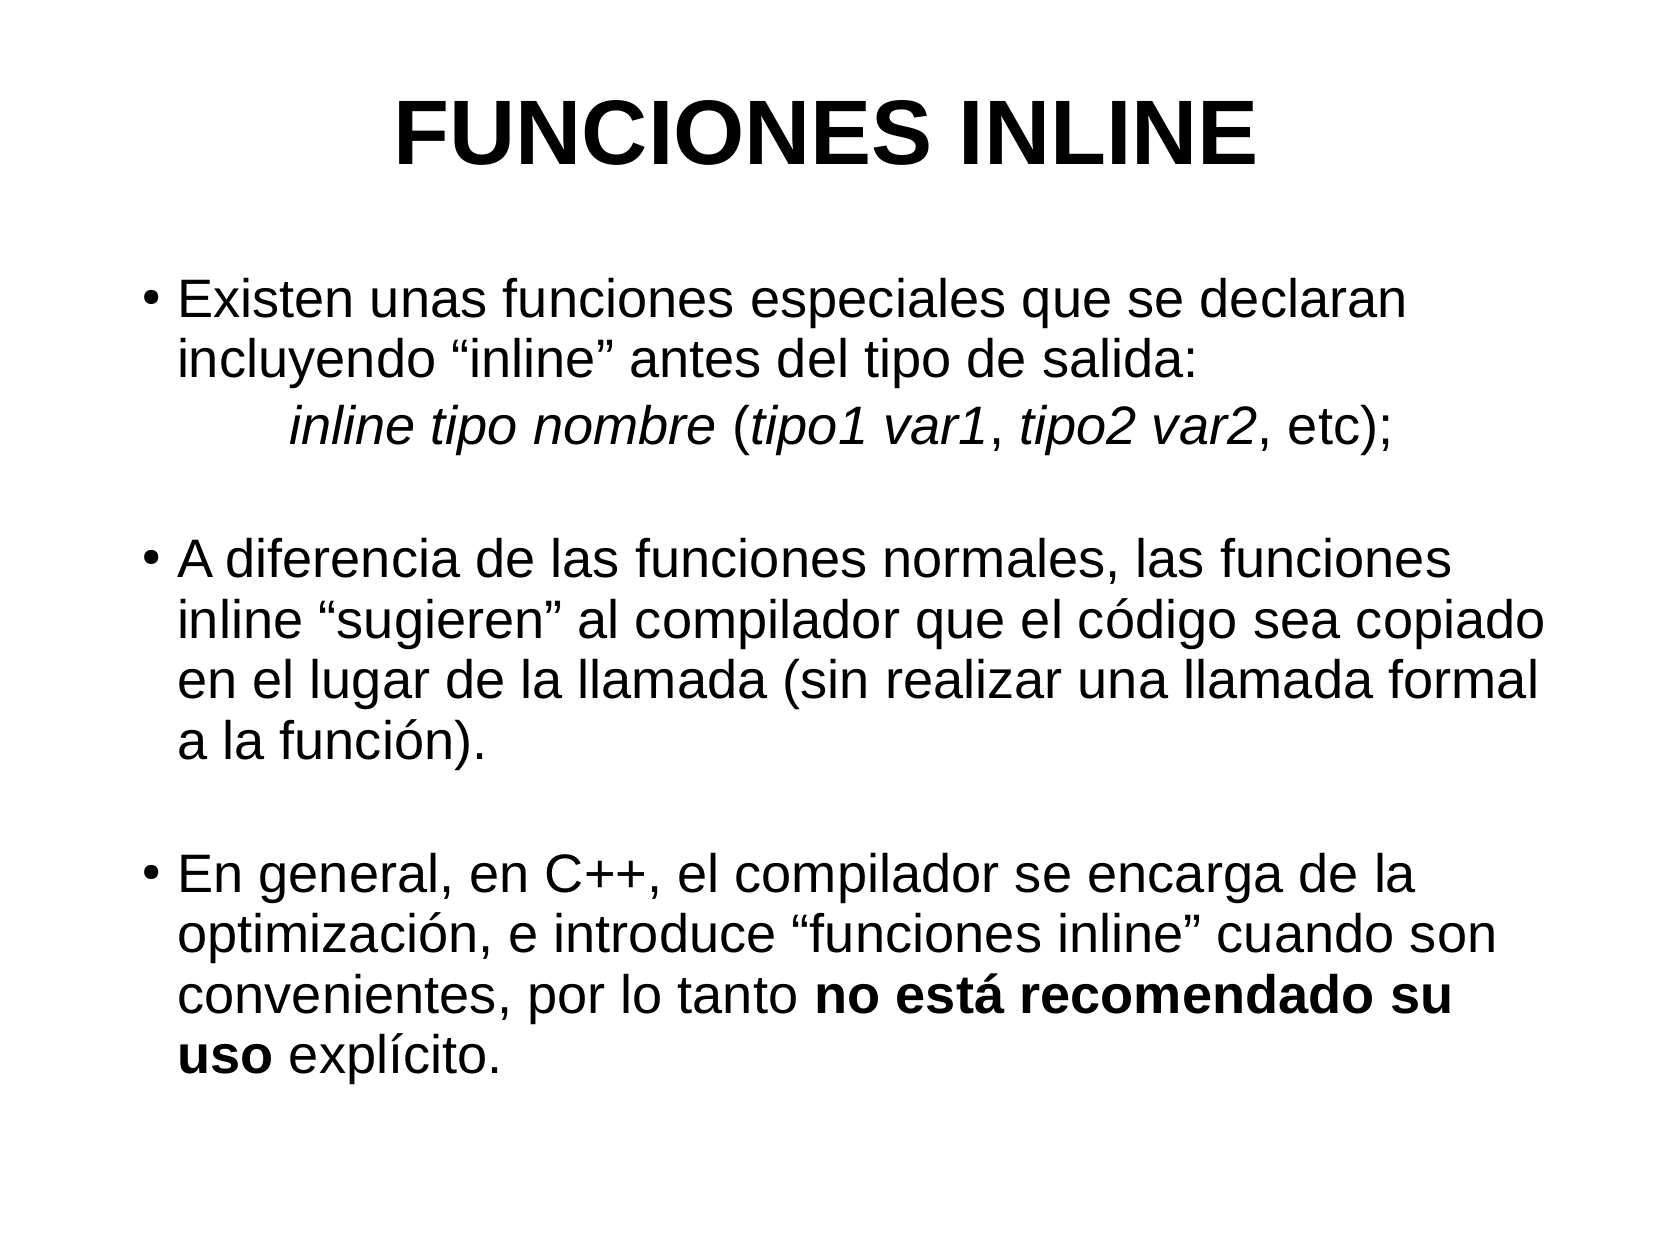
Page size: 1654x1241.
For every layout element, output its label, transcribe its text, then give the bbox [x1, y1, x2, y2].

text_box Existen unas funciones especiales que se declaran incluyendo “inline” antes del tipo de salida: inline tipo nombre (tipo1 var1, tipo2 var2, etc); A diferencia de las funciones normales, las funciones inline “sugieren” al compilador que el código sea copiado en el lugar de la llamada (sin realizar una llamada formal a la función). En general, en C++, el compilador se encarga de la optimización, e introduce “funciones inline” cuando son convenientes, por lo tanto no está recomendado su uso explícito. [141, 268, 1560, 1158]
title FUNCIONES INLINE [82, 29, 1571, 237]
